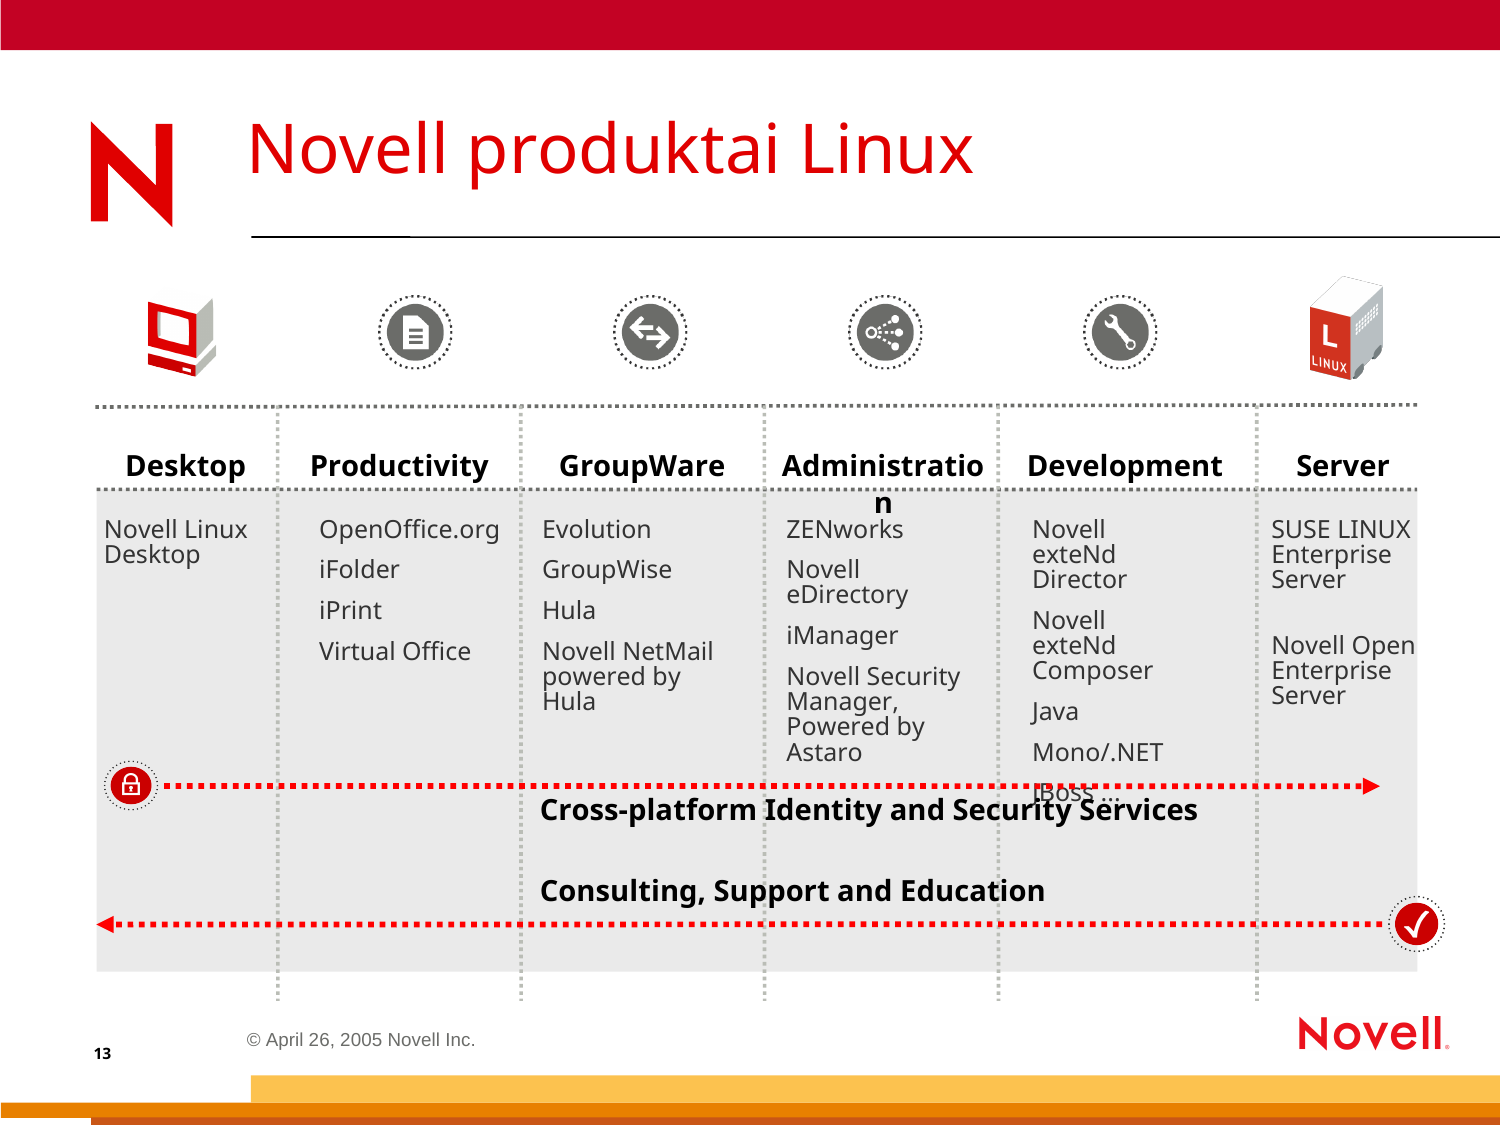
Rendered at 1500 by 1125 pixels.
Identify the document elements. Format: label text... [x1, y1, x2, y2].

text_box GroupWare [529, 439, 755, 492]
text_box Evolution GroupWise Hula Novell NetMail powered by Hula [527, 510, 750, 724]
text_box Cross-platform Identity and Security Services [525, 789, 1291, 835]
picture [1310, 276, 1383, 380]
text_box [96, 489, 1418, 972]
text_box Novell Linux Desktop [89, 510, 281, 617]
text_box Productivity [288, 439, 511, 492]
picture [1299, 1016, 1450, 1051]
text_box Novell exteNd Director Novell exteNd Composer Java Mono/.NET JBoss ... [1017, 510, 1210, 789]
title Novell produktai Linux [246, 68, 1409, 231]
text_box OpenOffice.org iFolder iPrint Virtual Office [304, 510, 522, 674]
text_box Desktop [89, 439, 282, 492]
text_box ZENworks Novell eDirectory iManager Novell Security Manager, Powered by Astaro [771, 529, 990, 774]
picture [135, 284, 229, 379]
picture [1082, 294, 1158, 370]
picture [377, 294, 453, 370]
text_box SUSE LINUX Enterprise Server Novell Open Enterprise Server [1256, 510, 1449, 718]
picture [847, 294, 923, 370]
picture [612, 294, 688, 370]
picture [1386, 894, 1447, 954]
text_box Development [1011, 439, 1239, 492]
text_box Server [1247, 439, 1440, 492]
text_box Consulting, Support and Education [525, 870, 1193, 916]
text_box Administration [759, 439, 1008, 529]
picture [102, 759, 160, 812]
